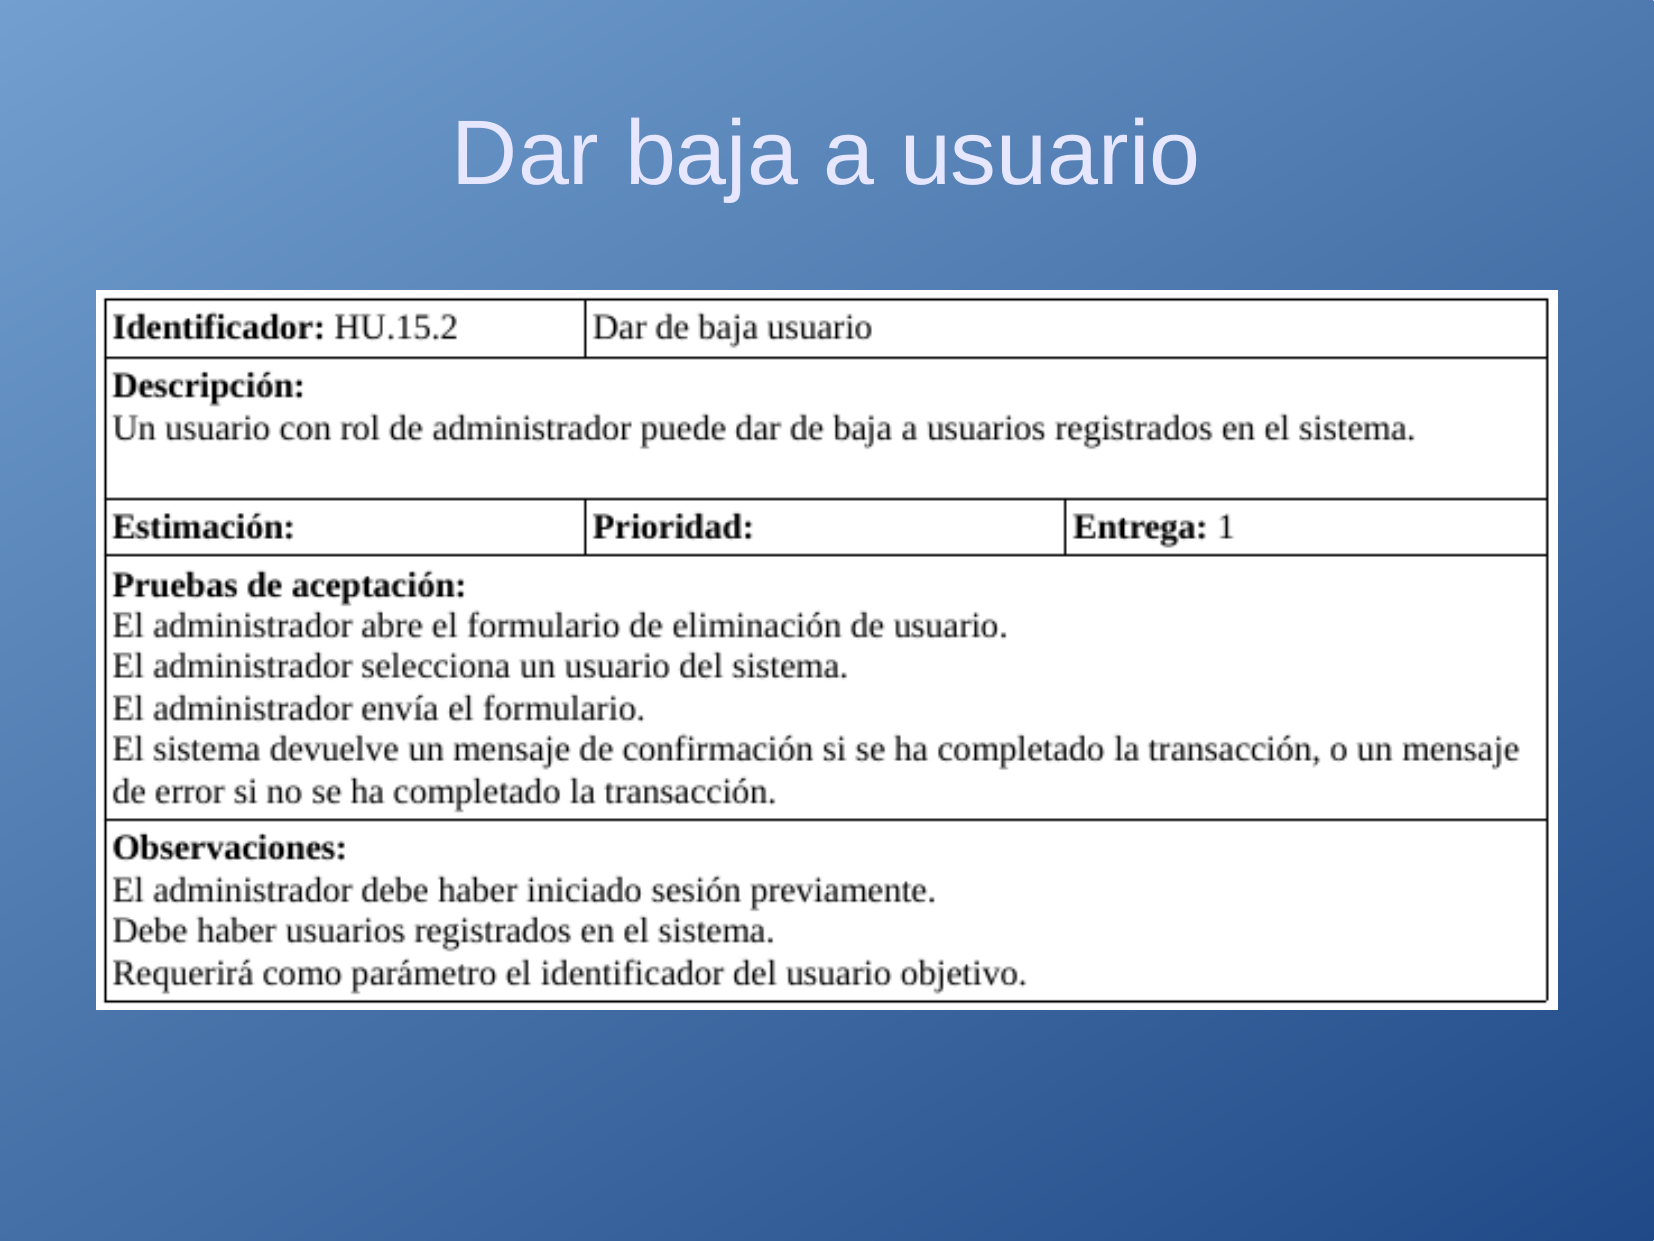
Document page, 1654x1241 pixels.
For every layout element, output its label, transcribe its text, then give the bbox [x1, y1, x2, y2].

picture [96, 290, 1558, 1010]
title Dar baja a usuario [82, 49, 1571, 257]
